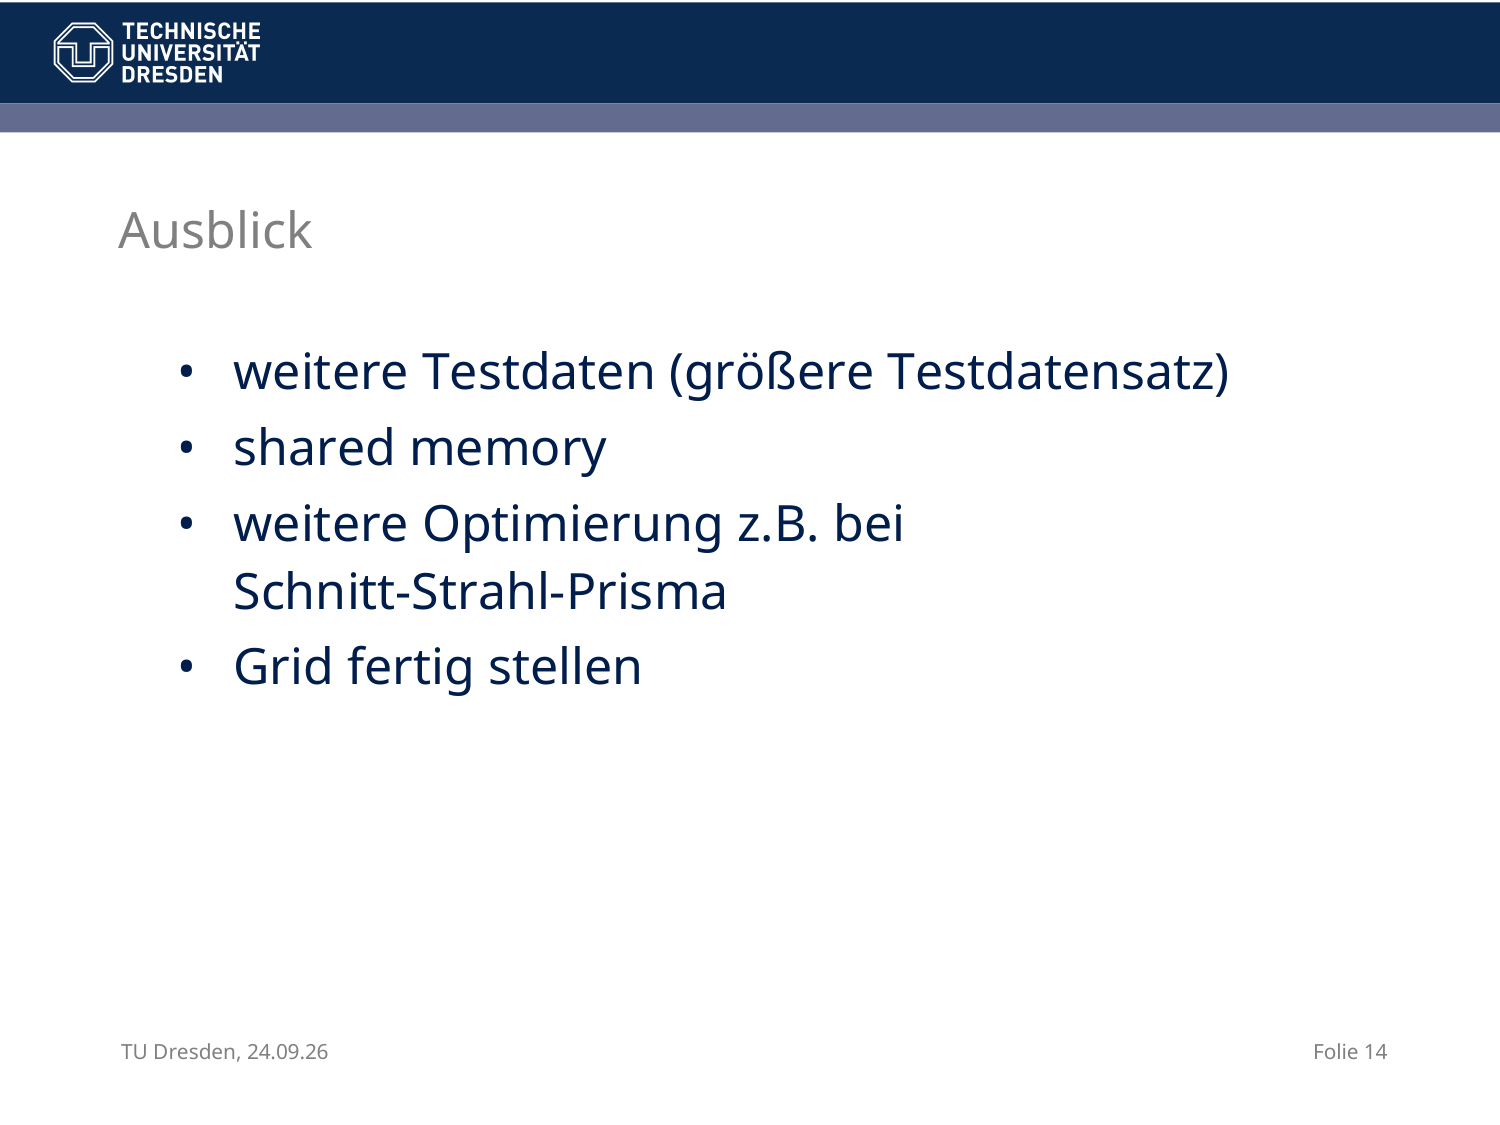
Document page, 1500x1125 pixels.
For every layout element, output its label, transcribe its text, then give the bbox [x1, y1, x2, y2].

title Ausblick [118, 161, 1351, 298]
list weitere Testdaten (größere Testdatensatz) shared memory weitere Optimierung z.B. bei Schnitt‑Strahl‑Prisma Grid fertig stellen [121, 336, 1347, 989]
picture [53, 22, 260, 83]
